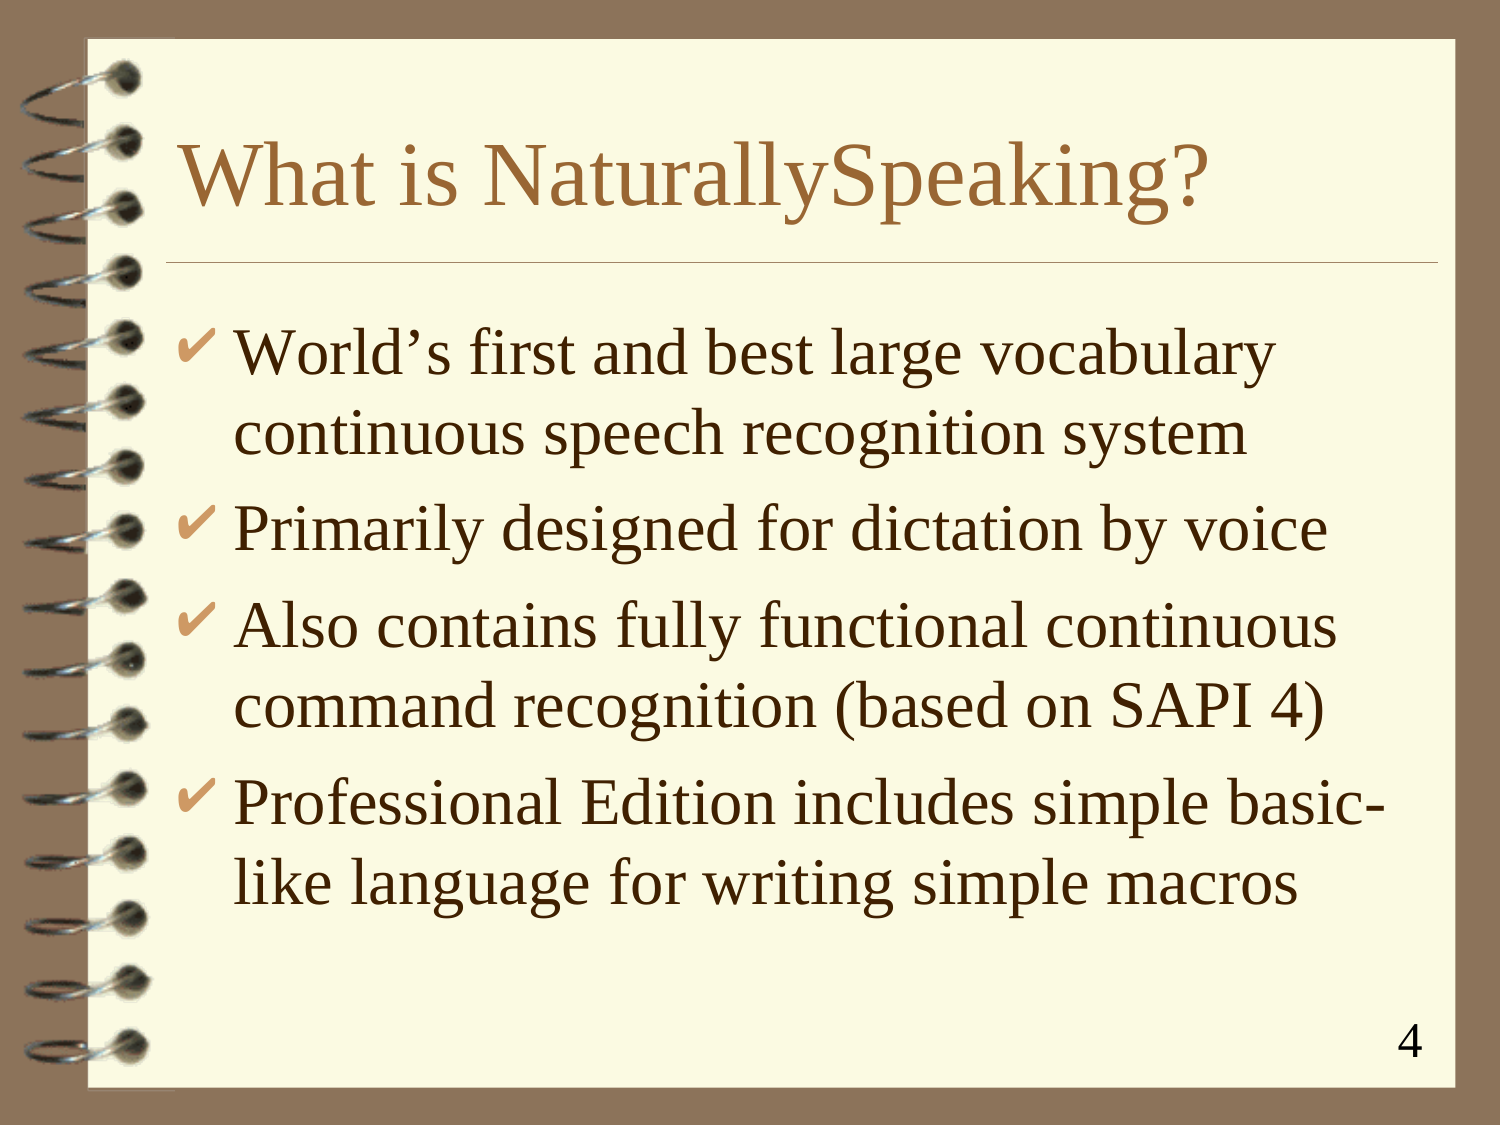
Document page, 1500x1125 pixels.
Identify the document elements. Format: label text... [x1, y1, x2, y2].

picture [0, 0, 175, 1125]
list World’s first and best large vocabulary continuous speech recognition system Primarily designed for dictation by voice Also contains fully functional continuous command recognition (based on SAPI 4) Professional Edition includes simple basic-like language for writing simple macros [162, 299, 1438, 976]
title What is NaturallySpeaking? [162, 74, 1438, 263]
